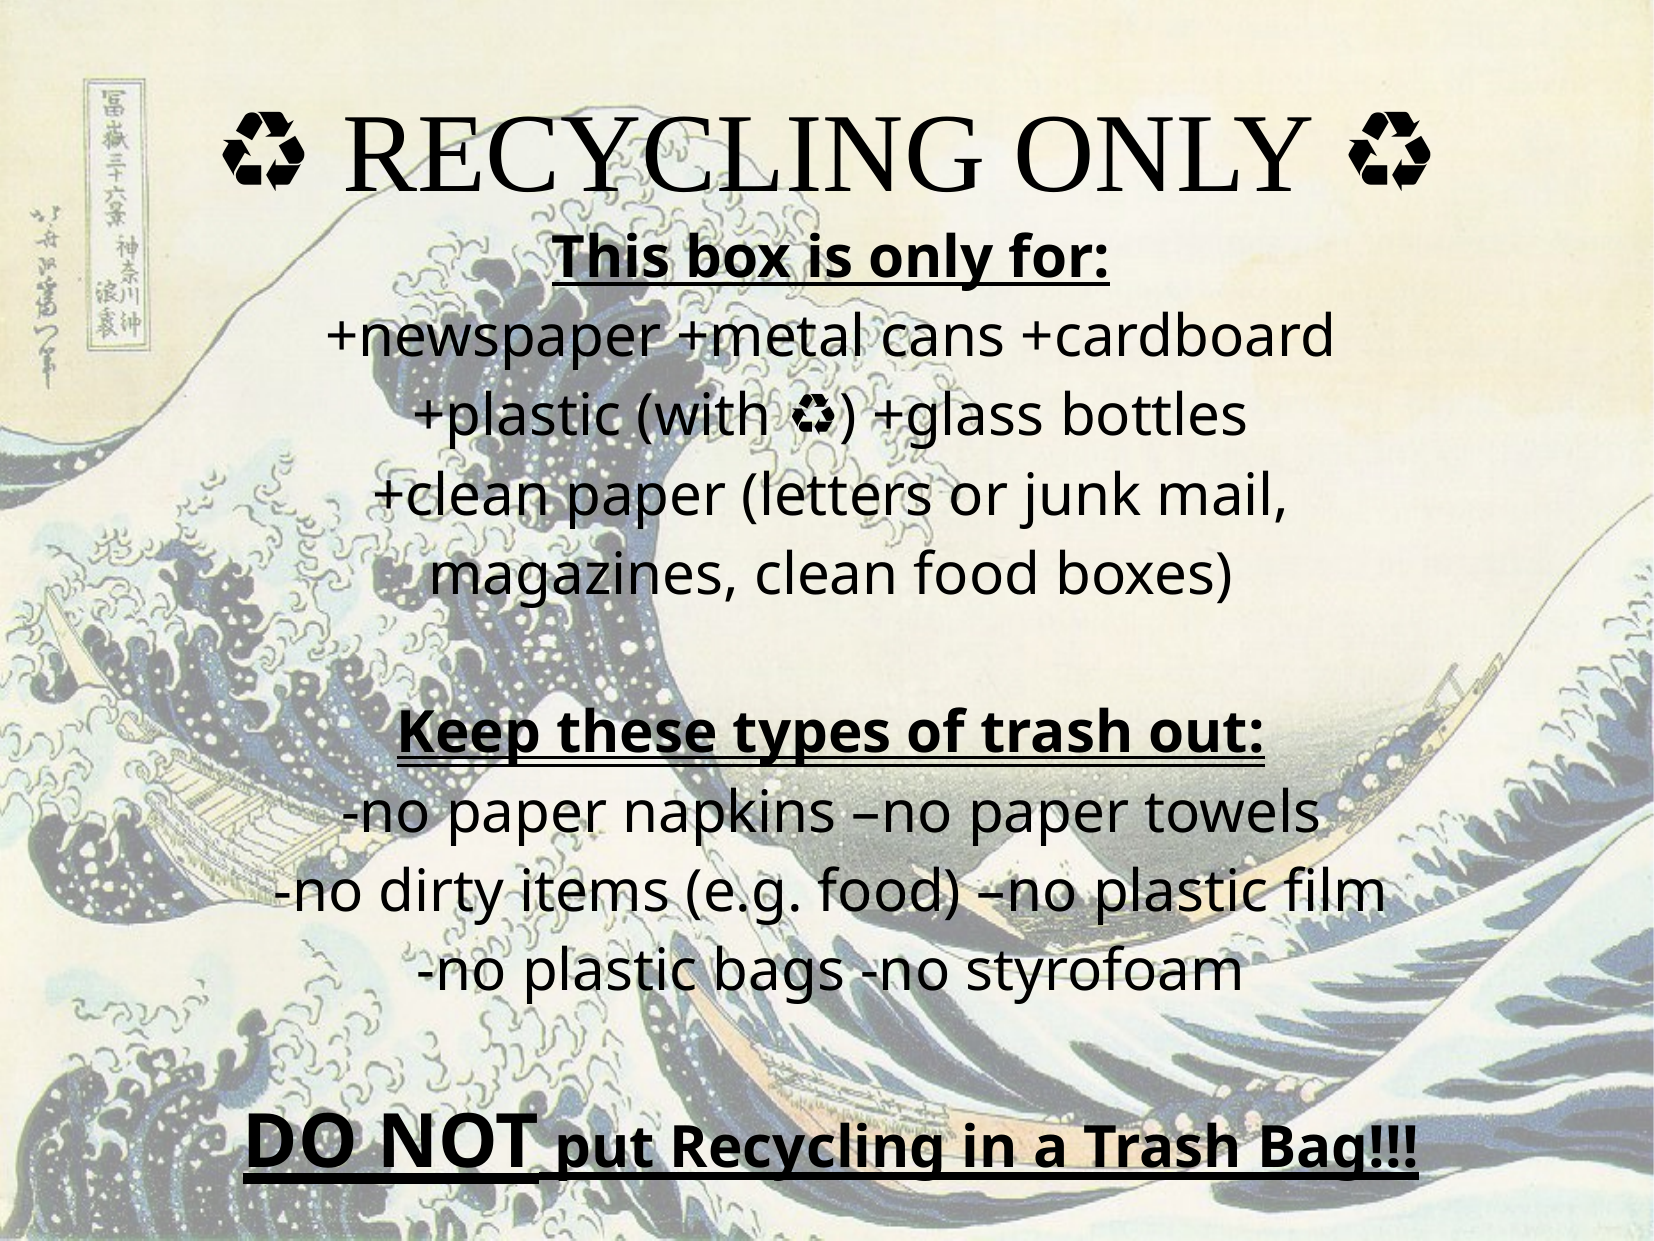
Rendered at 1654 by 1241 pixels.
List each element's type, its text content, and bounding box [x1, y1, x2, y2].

picture [0, 0, 1654, 1241]
subtitle This box is only for: +newspaper +metal cans +cardboard +plastic (with ♻) +glass bottles +clean paper (letters or junk mail, magazines, clean food boxes) Keep these types of trash out: -no paper napkins –no paper towels -no dirty items (e.g. food) –no plastic film -no plastic bags -no styrofoam DO NOT put Recycling in a Trash Bag!!! [86, 262, 1576, 1142]
title ♻ RECYCLING ONLY ♻ [82, 49, 1571, 257]
